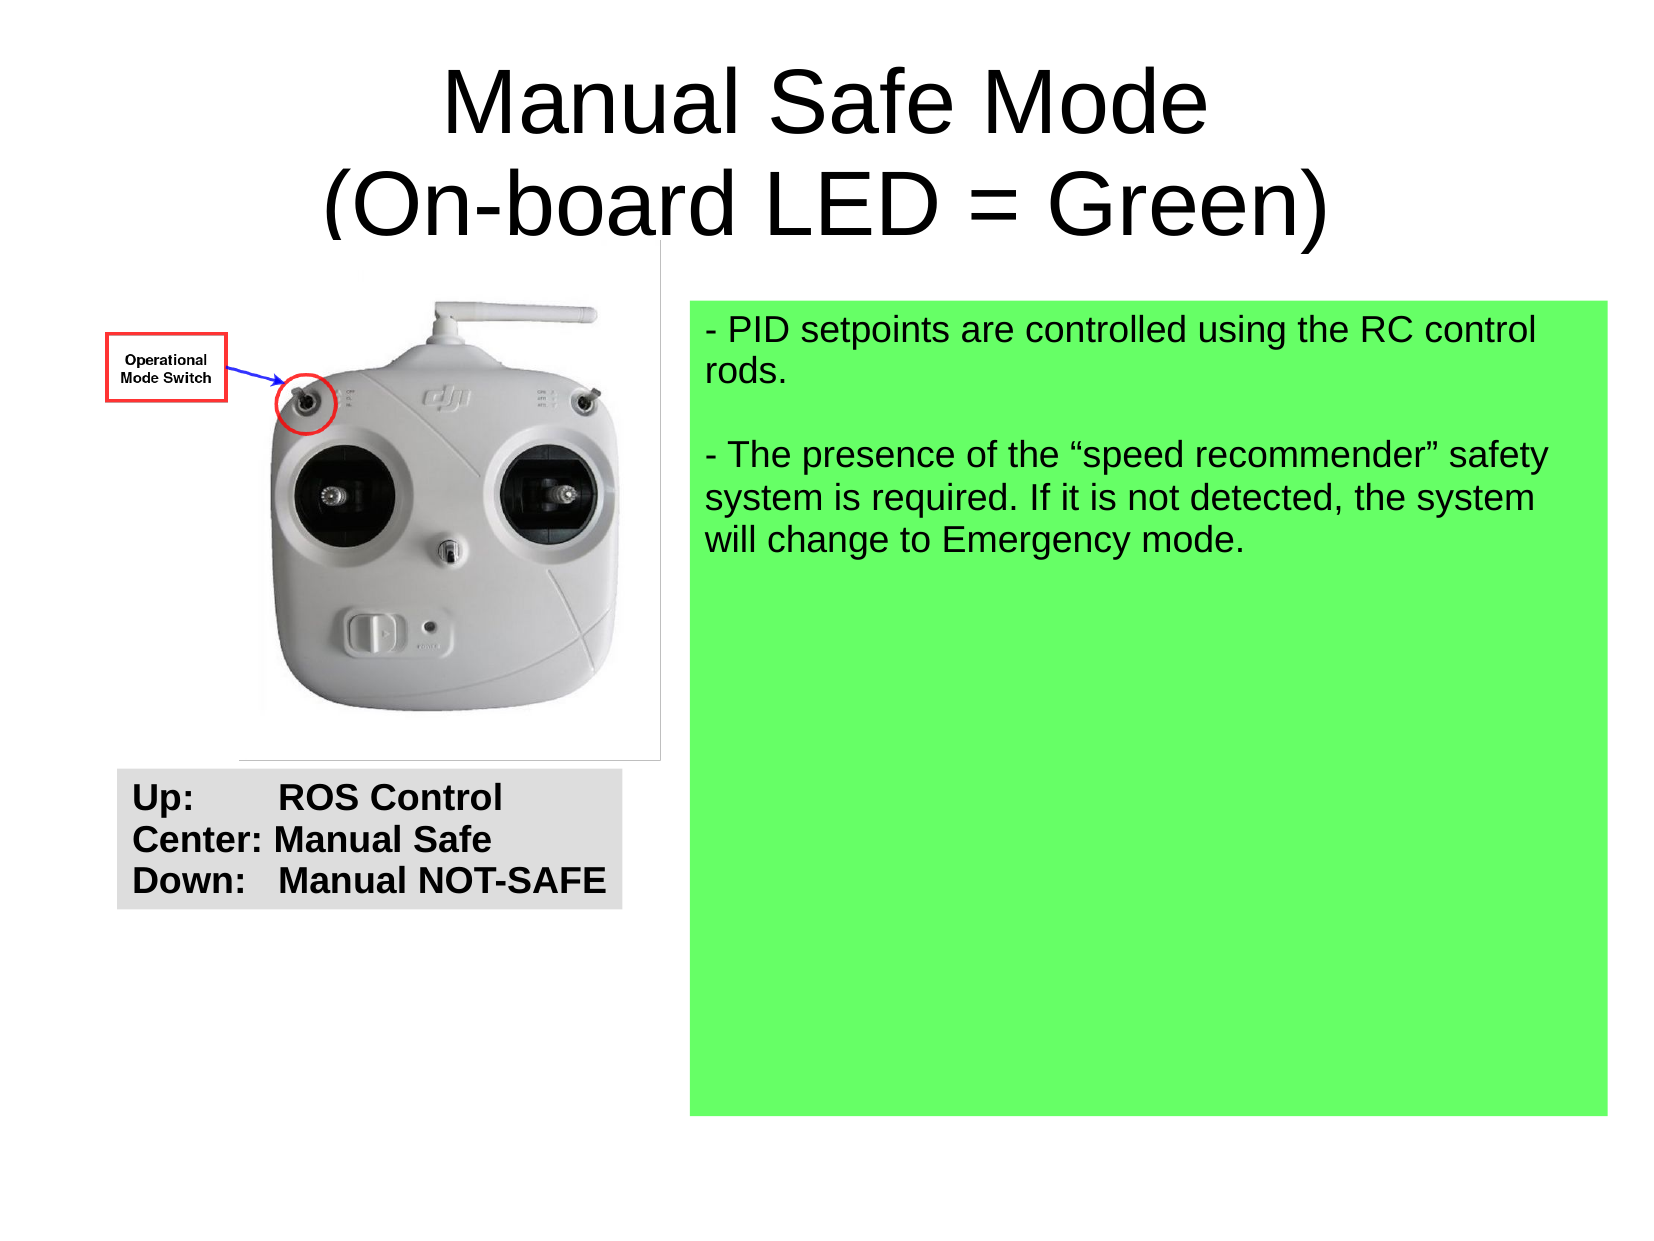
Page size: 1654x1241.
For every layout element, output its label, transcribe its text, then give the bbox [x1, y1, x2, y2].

text_box Up: ROS Control Center: Manual Safe Down: Manual NOT-SAFE [117, 768, 623, 910]
picture [105, 240, 661, 761]
text_box - PID setpoints are controlled using the RC control rods. - The presence of the “speed recommender” safety system is required. If it is not detected, the system will change to Emergency mode. [689, 300, 1608, 1117]
title Manual Safe Mode (On-board LED = Green) [82, 49, 1571, 257]
